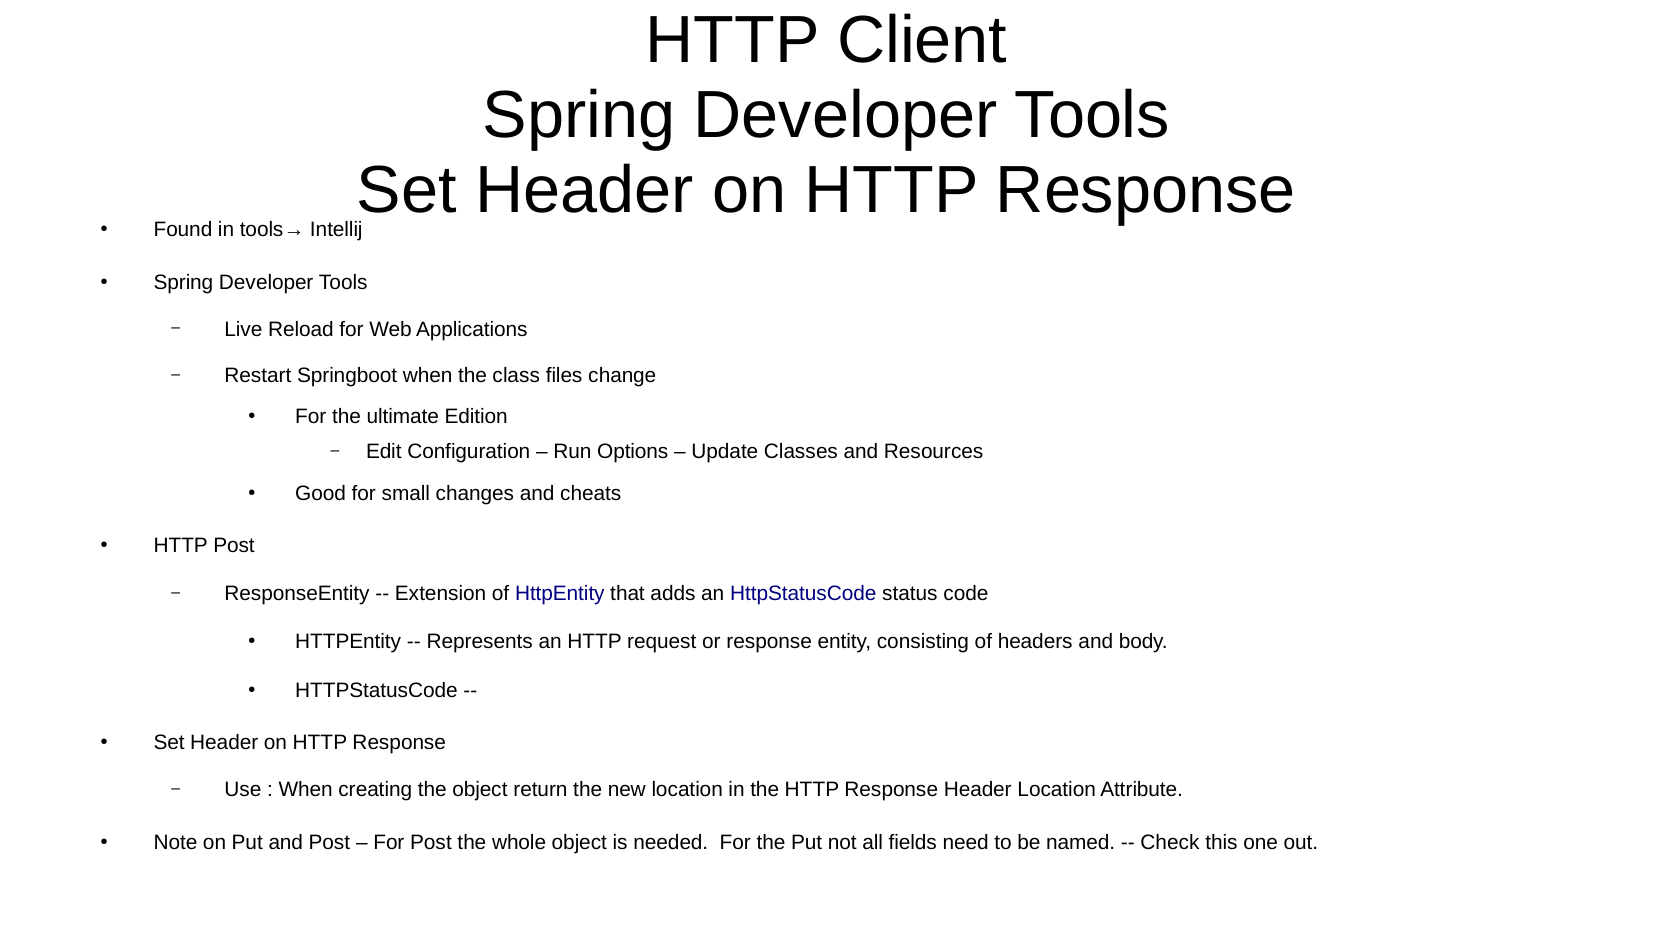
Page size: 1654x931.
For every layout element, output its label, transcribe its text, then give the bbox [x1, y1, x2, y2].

title HTTP Client Spring Developer Tools Set Header on HTTP Response [82, 2, 1571, 217]
list Found in tools→ Intellij Spring Developer Tools Live Reload for Web Applications Restart Springboot when the class files change For the ultimate Edition Edit Configuration – Run Options – Update Classes and Resources Good for small changes and cheats HTTP Post ResponseEntity -- Extension of HttpEntity that adds an HttpStatusCode status code HTTPEntity -- Represents an HTTP request or response entity, consisting of headers and body. HTTPStatusCode -- Set Header on HTTP Response Use : When creating the object return the new location in the HTTP Response Header Location Attribute. Note on Put and Post – For Post the whole object is needed. For the Put not all fields need to be named. -- Check this one out. [82, 217, 1613, 901]
